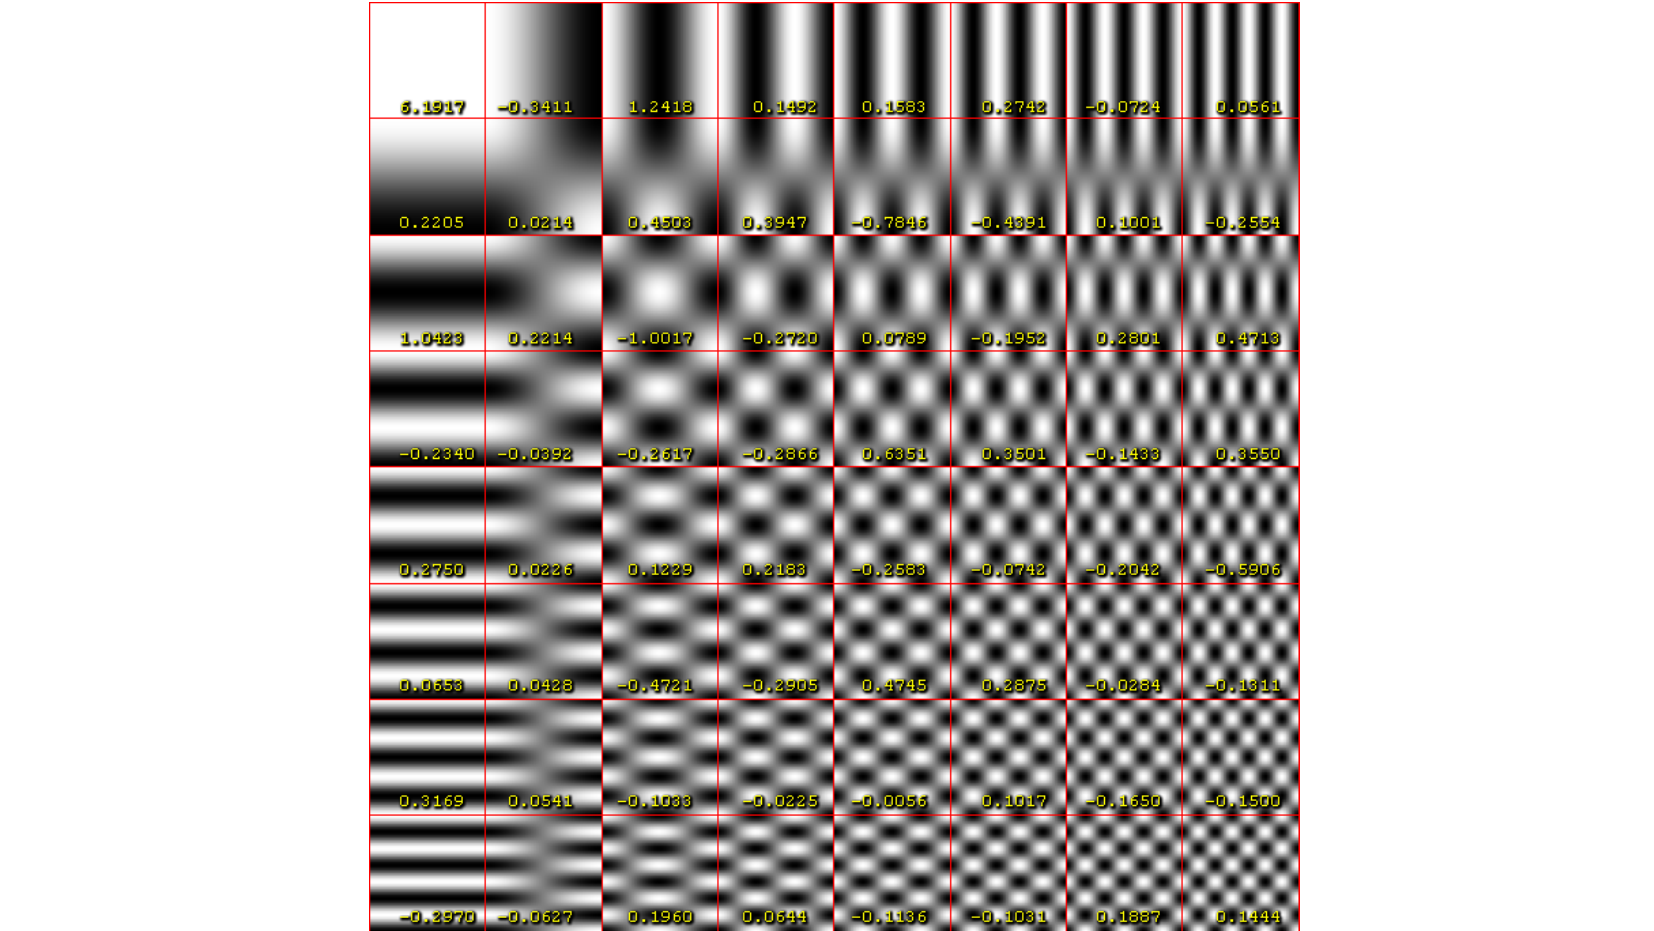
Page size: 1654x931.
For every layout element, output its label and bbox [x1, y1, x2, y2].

picture [369, 2, 1300, 931]
